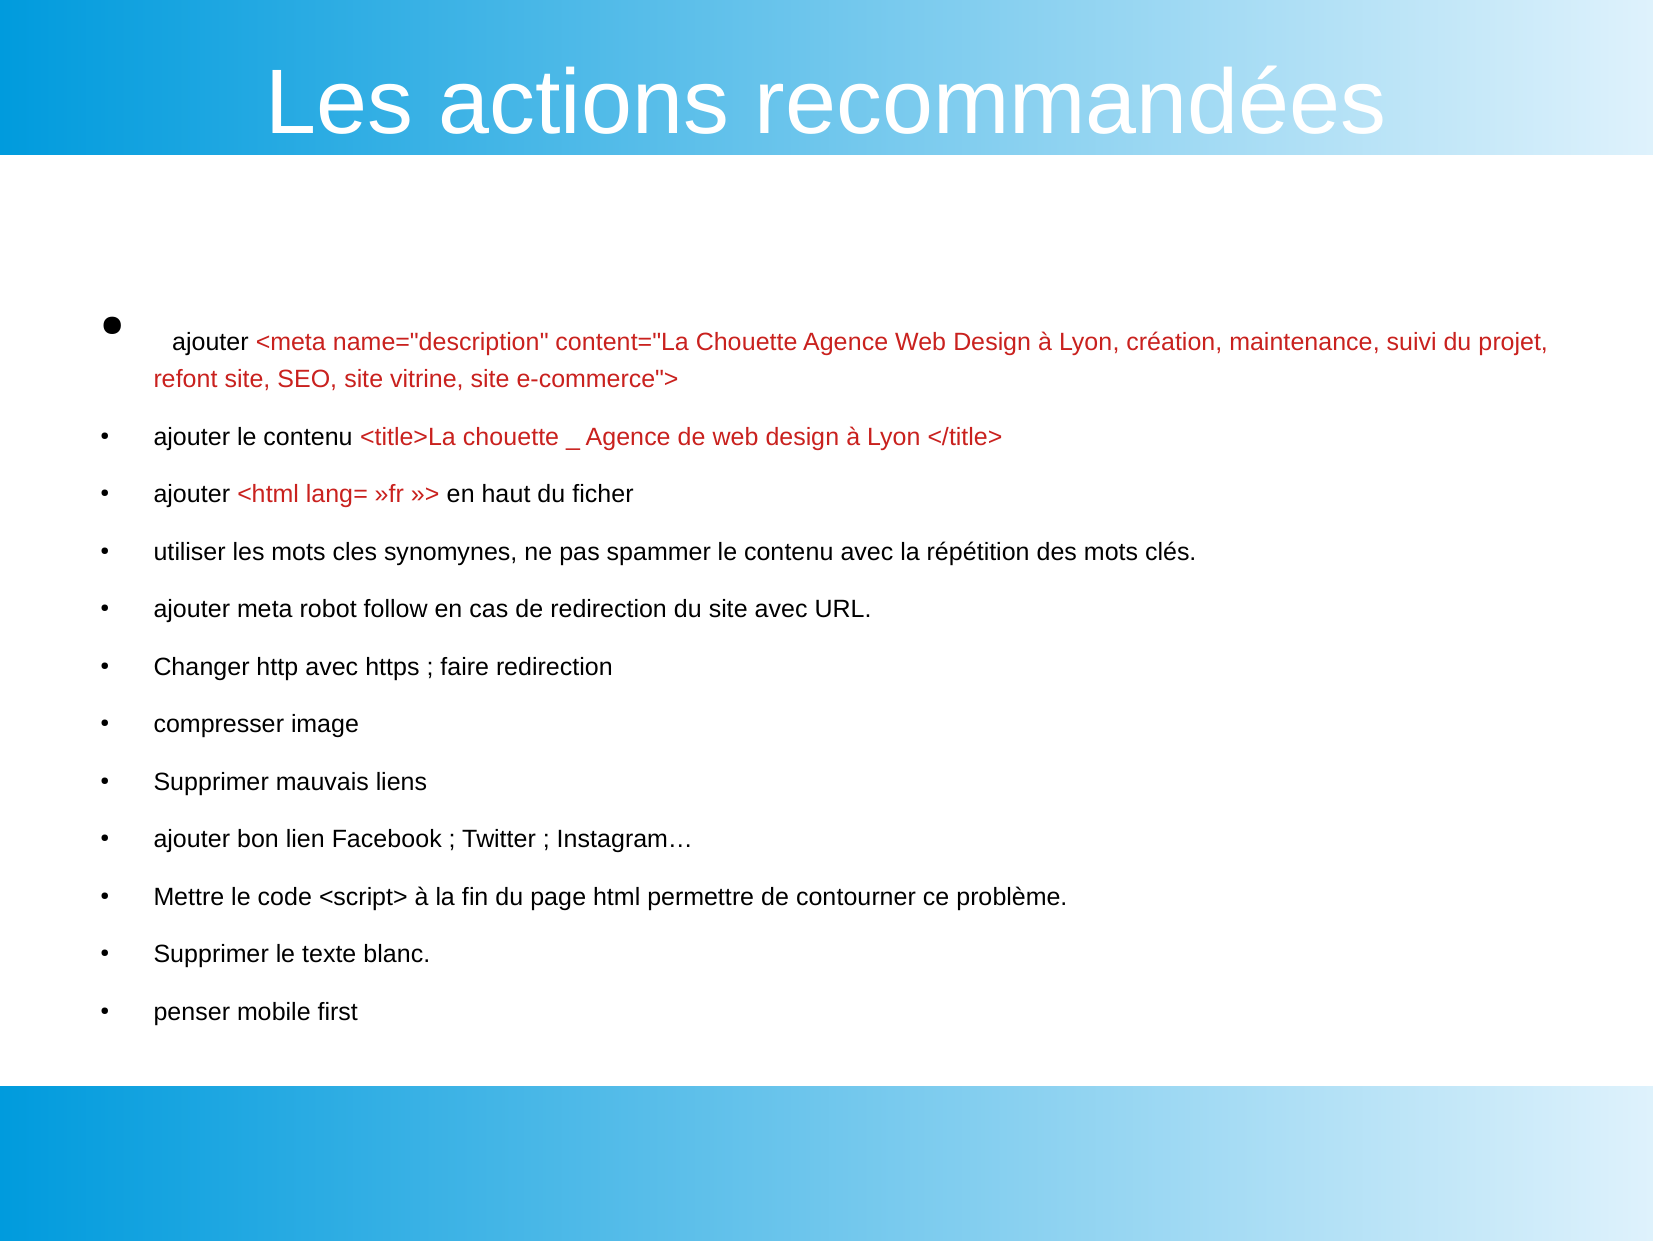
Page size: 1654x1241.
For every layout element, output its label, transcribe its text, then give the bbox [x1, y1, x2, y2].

title Les actions recommandées [82, 49, 1571, 155]
list ajouter <meta name="description" content="La Chouette Agence Web Design à Lyon, création, maintenance, suivi du projet, refont site, SEO, site vitrine, site e-commerce"> ajouter le contenu <title>La chouette _ Agence de web design à Lyon </title> ajouter <html lang= »fr »> en haut du ficher utiliser les mots cles synomynes, ne pas spammer le contenu avec la répétition des mots clés. ajouter meta robot follow en cas de redirection du site avec URL. Changer http avec https ; faire redirection compresser image Supprimer mauvais liens ajouter bon lien Facebook ; Twitter ; Instagram… Mettre le code <script> à la fin du page html permettre de contourner ce problème. Supprimer le texte blanc. penser mobile first [82, 290, 1571, 1010]
